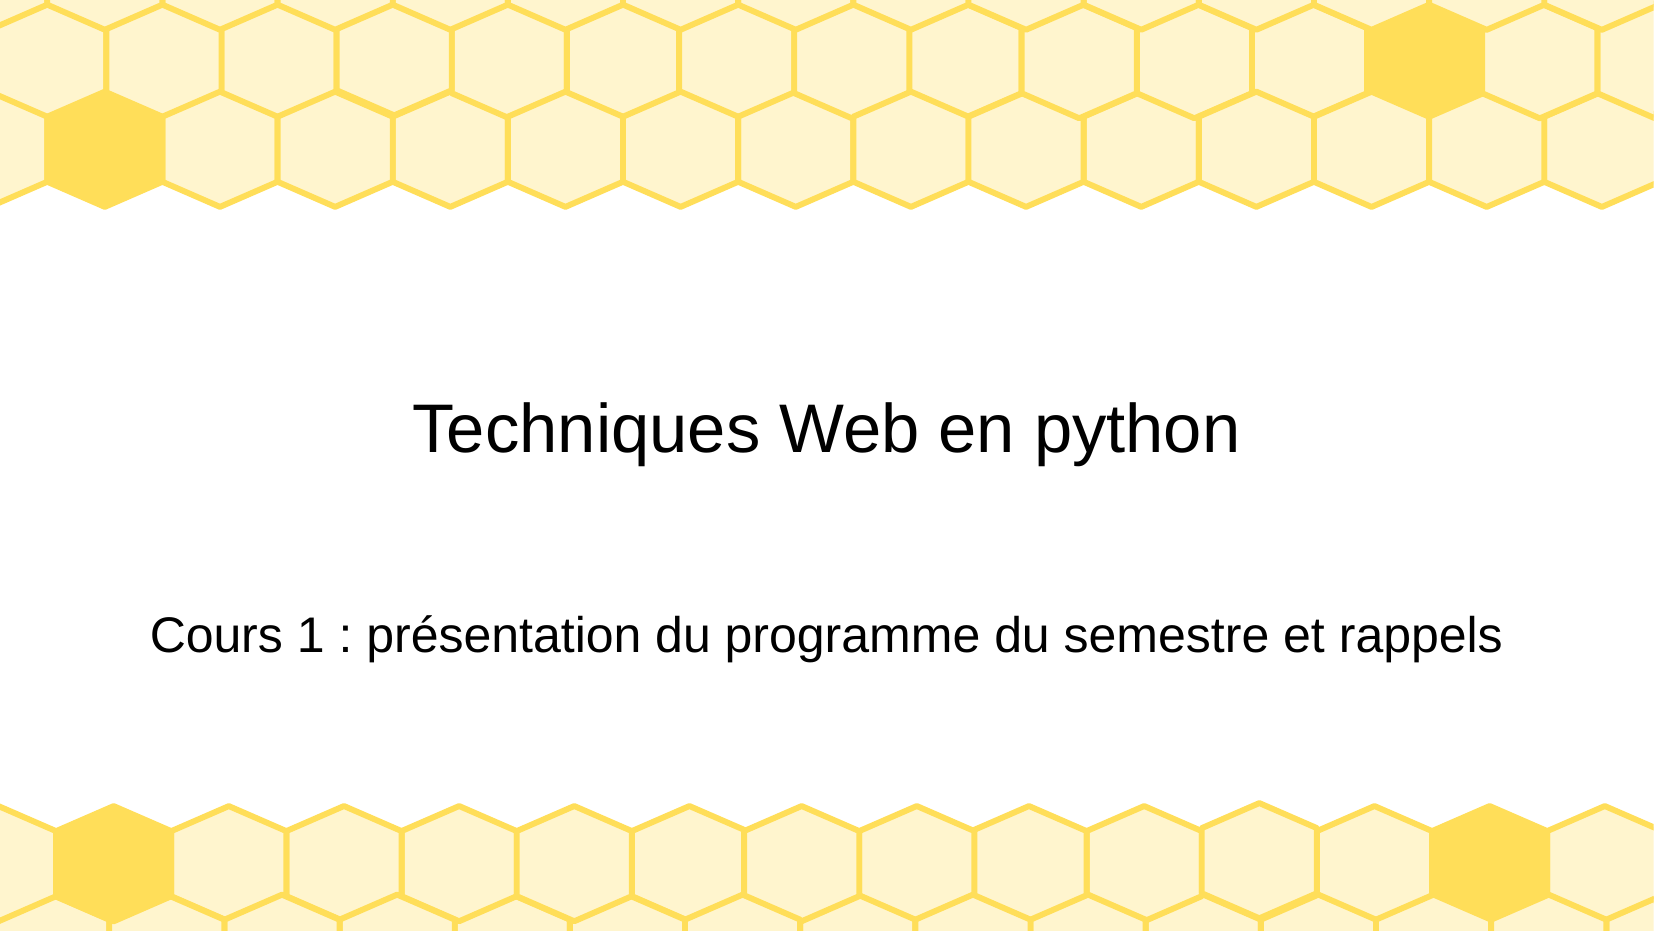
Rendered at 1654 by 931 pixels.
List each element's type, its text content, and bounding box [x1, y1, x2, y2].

title Techniques Web en python [88, 324, 1565, 532]
subtitle Cours 1 : présentation du programme du semestre et rappels [88, 561, 1565, 709]
